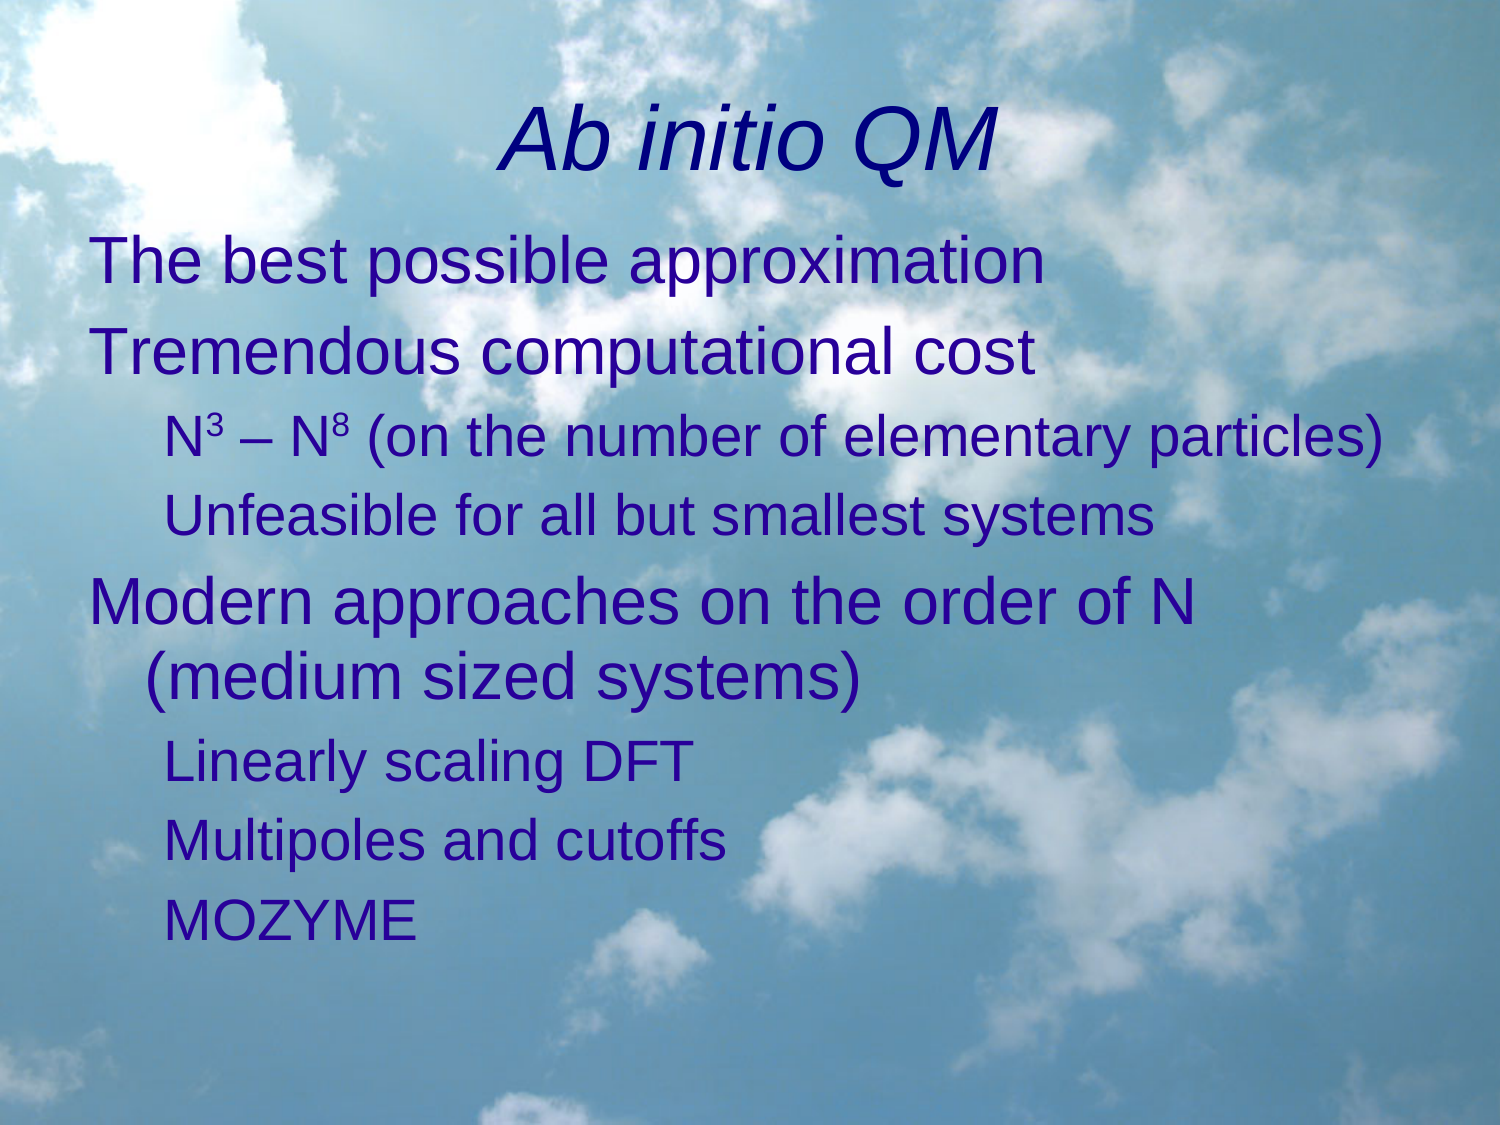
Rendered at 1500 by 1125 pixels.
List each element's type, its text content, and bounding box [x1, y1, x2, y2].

title Ab initio QM [75, 52, 1426, 226]
list The best possible approximation Tremendous computational cost N3 – N8 (on the number of elementary particles) Unfeasible for all but smallest systems Modern approaches on the order of N (medium sized systems) Linearly scaling DFT Multipoles and cutoffs MOZYME [88, 222, 1439, 955]
picture [0, 0, 1500, 1125]
